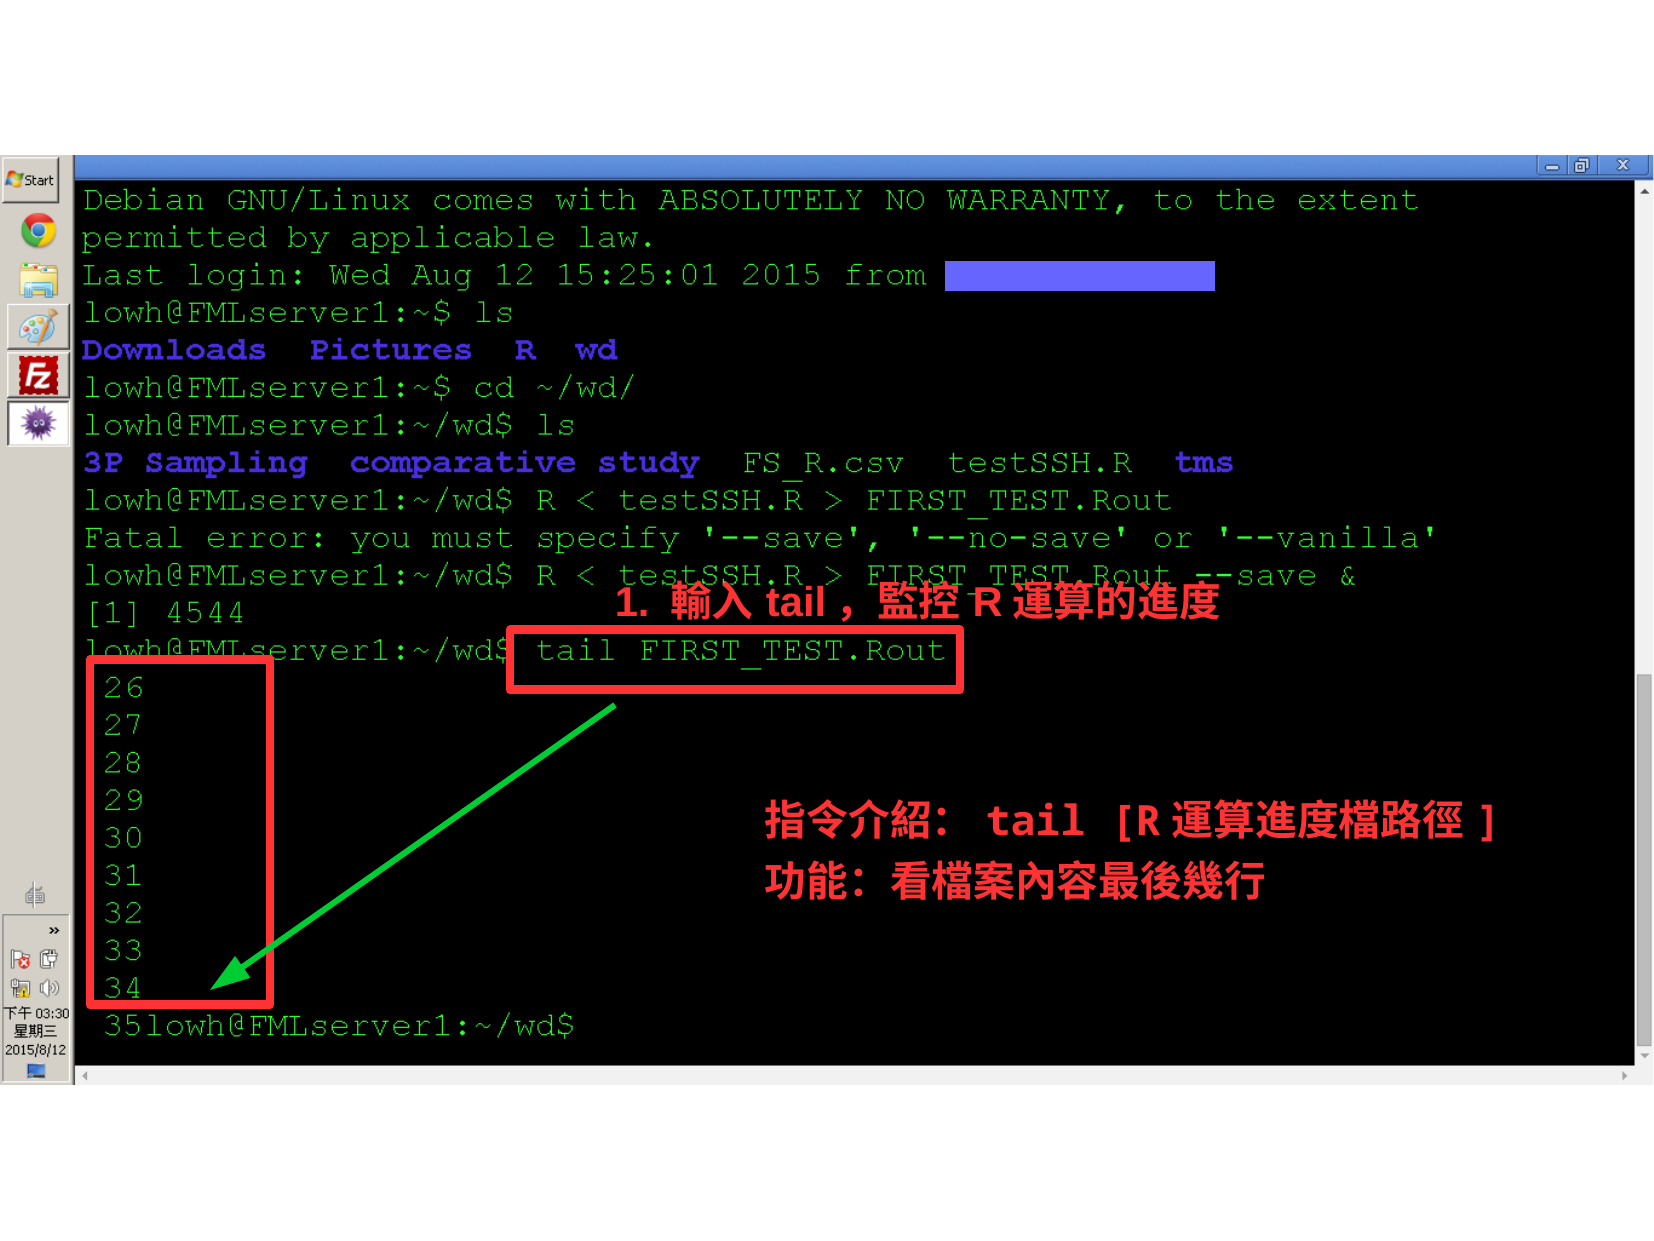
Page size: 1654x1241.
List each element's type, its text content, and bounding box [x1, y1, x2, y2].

text_box 指令介紹：tail [R運算進度檔路徑] 功能：看檔案內容最後幾行 [750, 780, 1555, 961]
picture [0, 155, 1654, 1085]
text_box [945, 261, 1216, 292]
text_box 1. 輸入tail，監控R運算的進度 [600, 560, 1531, 654]
